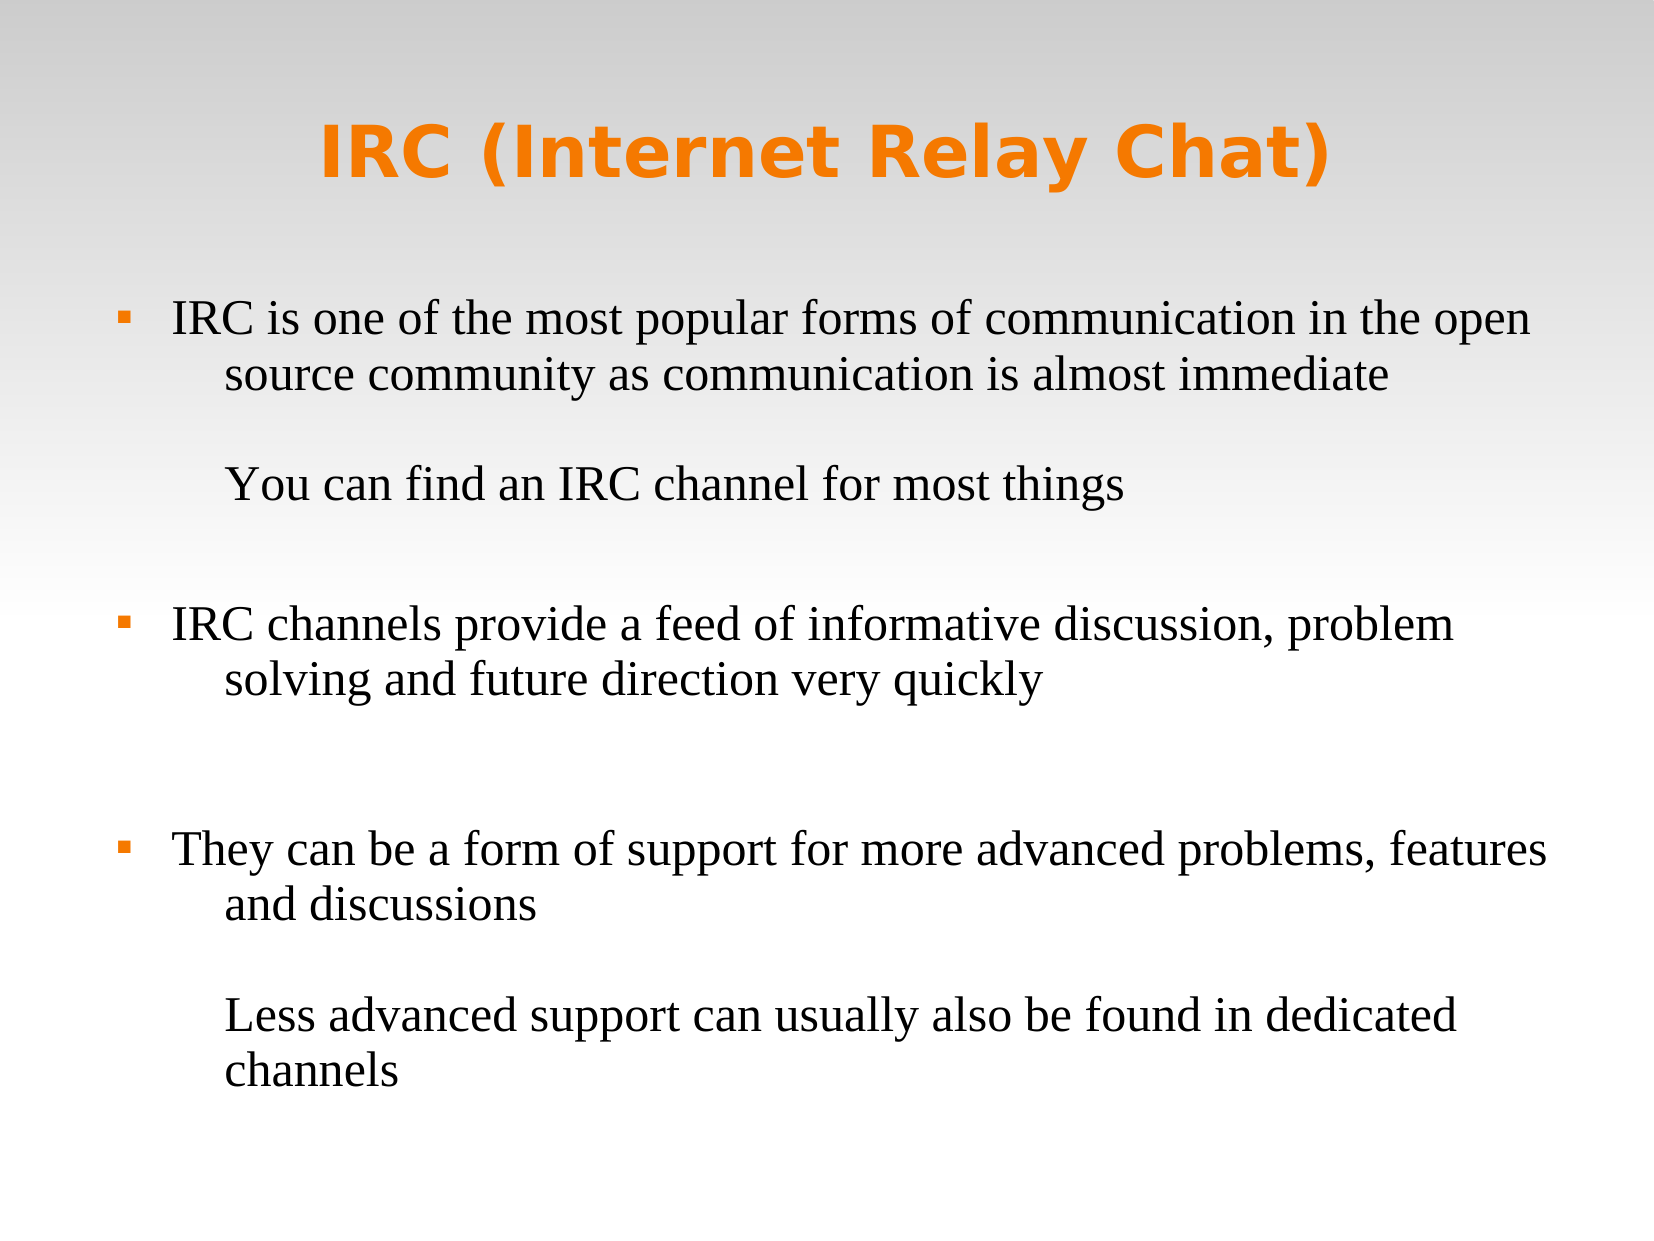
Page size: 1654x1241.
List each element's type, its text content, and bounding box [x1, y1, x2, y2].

list IRC is one of the most popular forms of communication in the open source community as communication is almost immediate You can find an IRC channel for most things IRC channels provide a feed of informative discussion, problem solving and future direction very quickly They can be a form of support for more advanced problems, features and discussions Less advanced support can usually also be found in dedicated channels [82, 290, 1571, 1165]
title IRC (Internet Relay Chat) [82, 49, 1571, 257]
